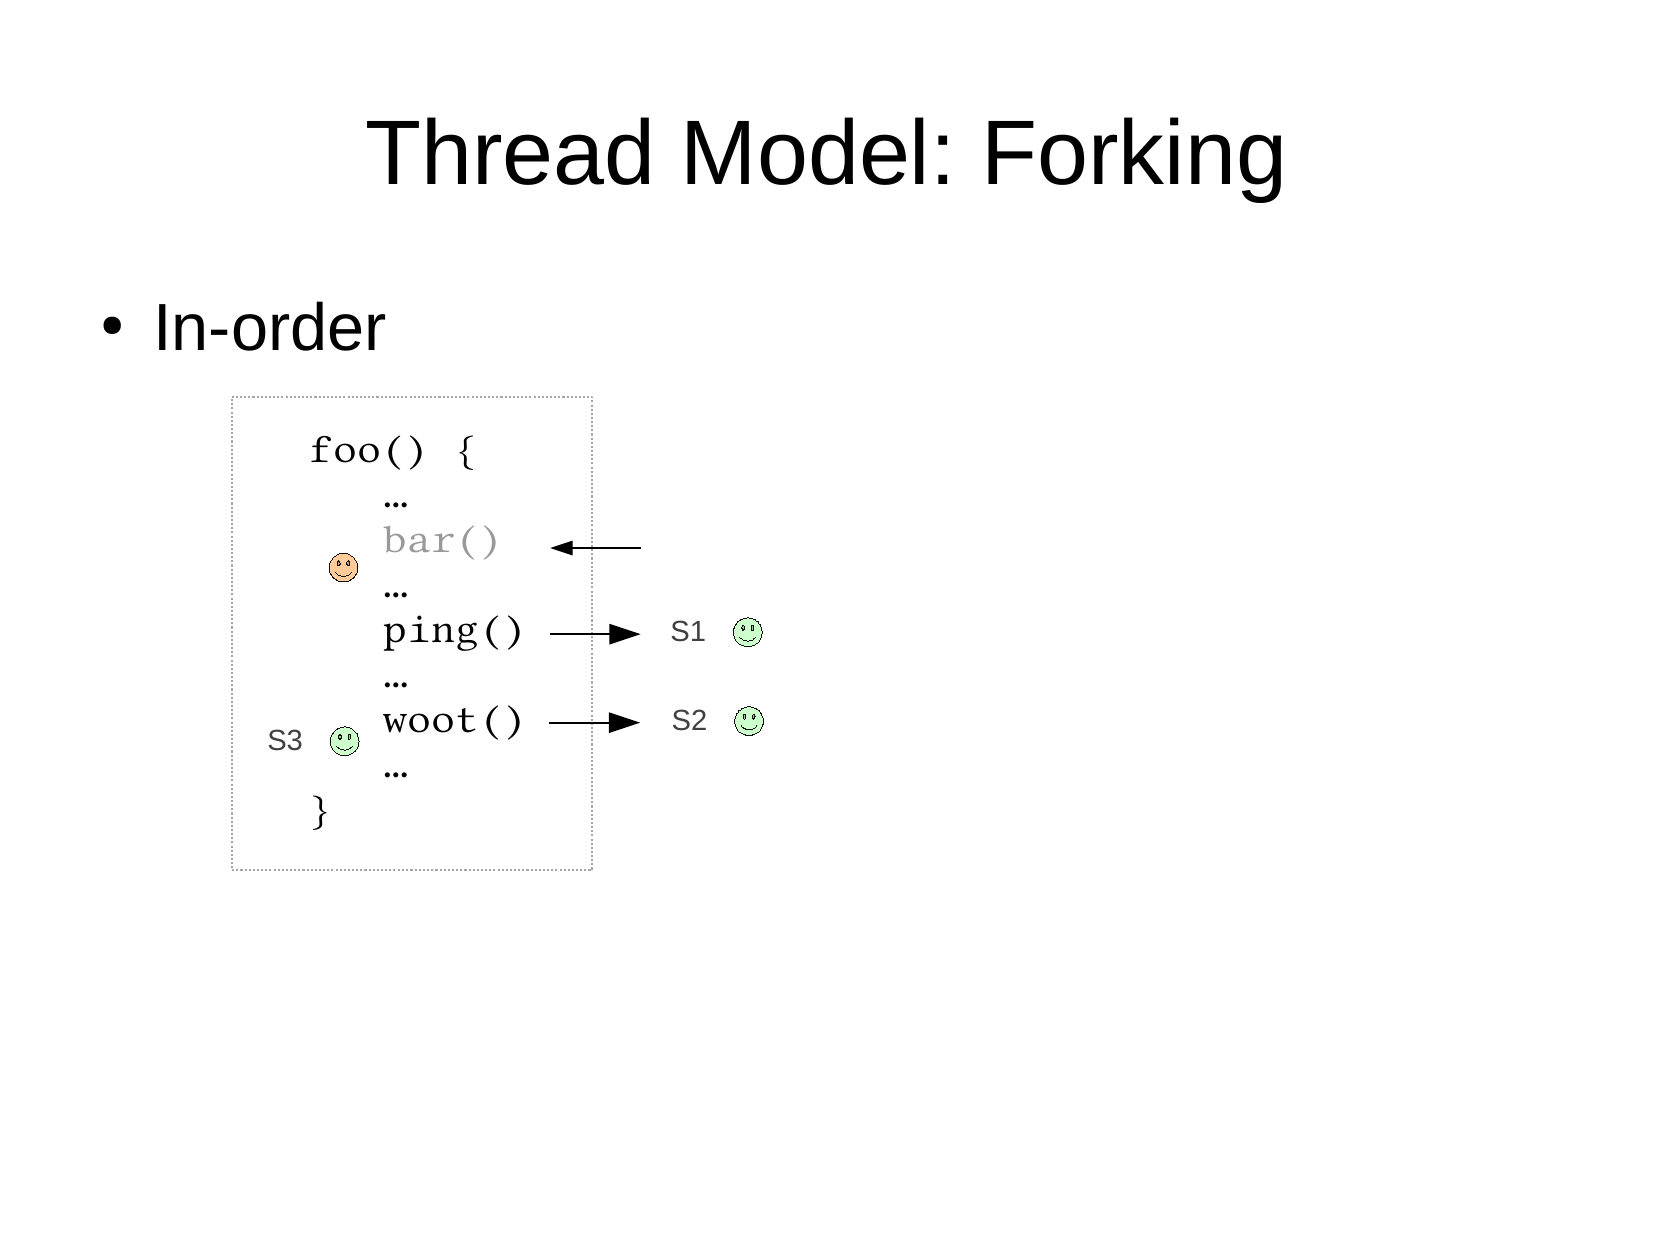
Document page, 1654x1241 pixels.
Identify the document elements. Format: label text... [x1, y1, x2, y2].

text_box [734, 706, 764, 736]
text_box S1 [655, 605, 722, 656]
title Thread Model: Forking [82, 49, 1571, 257]
text_box foo() { … bar() … ping() … woot() … } [294, 417, 574, 838]
text_box [733, 617, 763, 647]
text_box [329, 553, 358, 582]
text_box S3 [252, 714, 318, 765]
text_box S2 [656, 694, 723, 744]
text_box [330, 726, 360, 756]
list In-order [82, 290, 1571, 1010]
